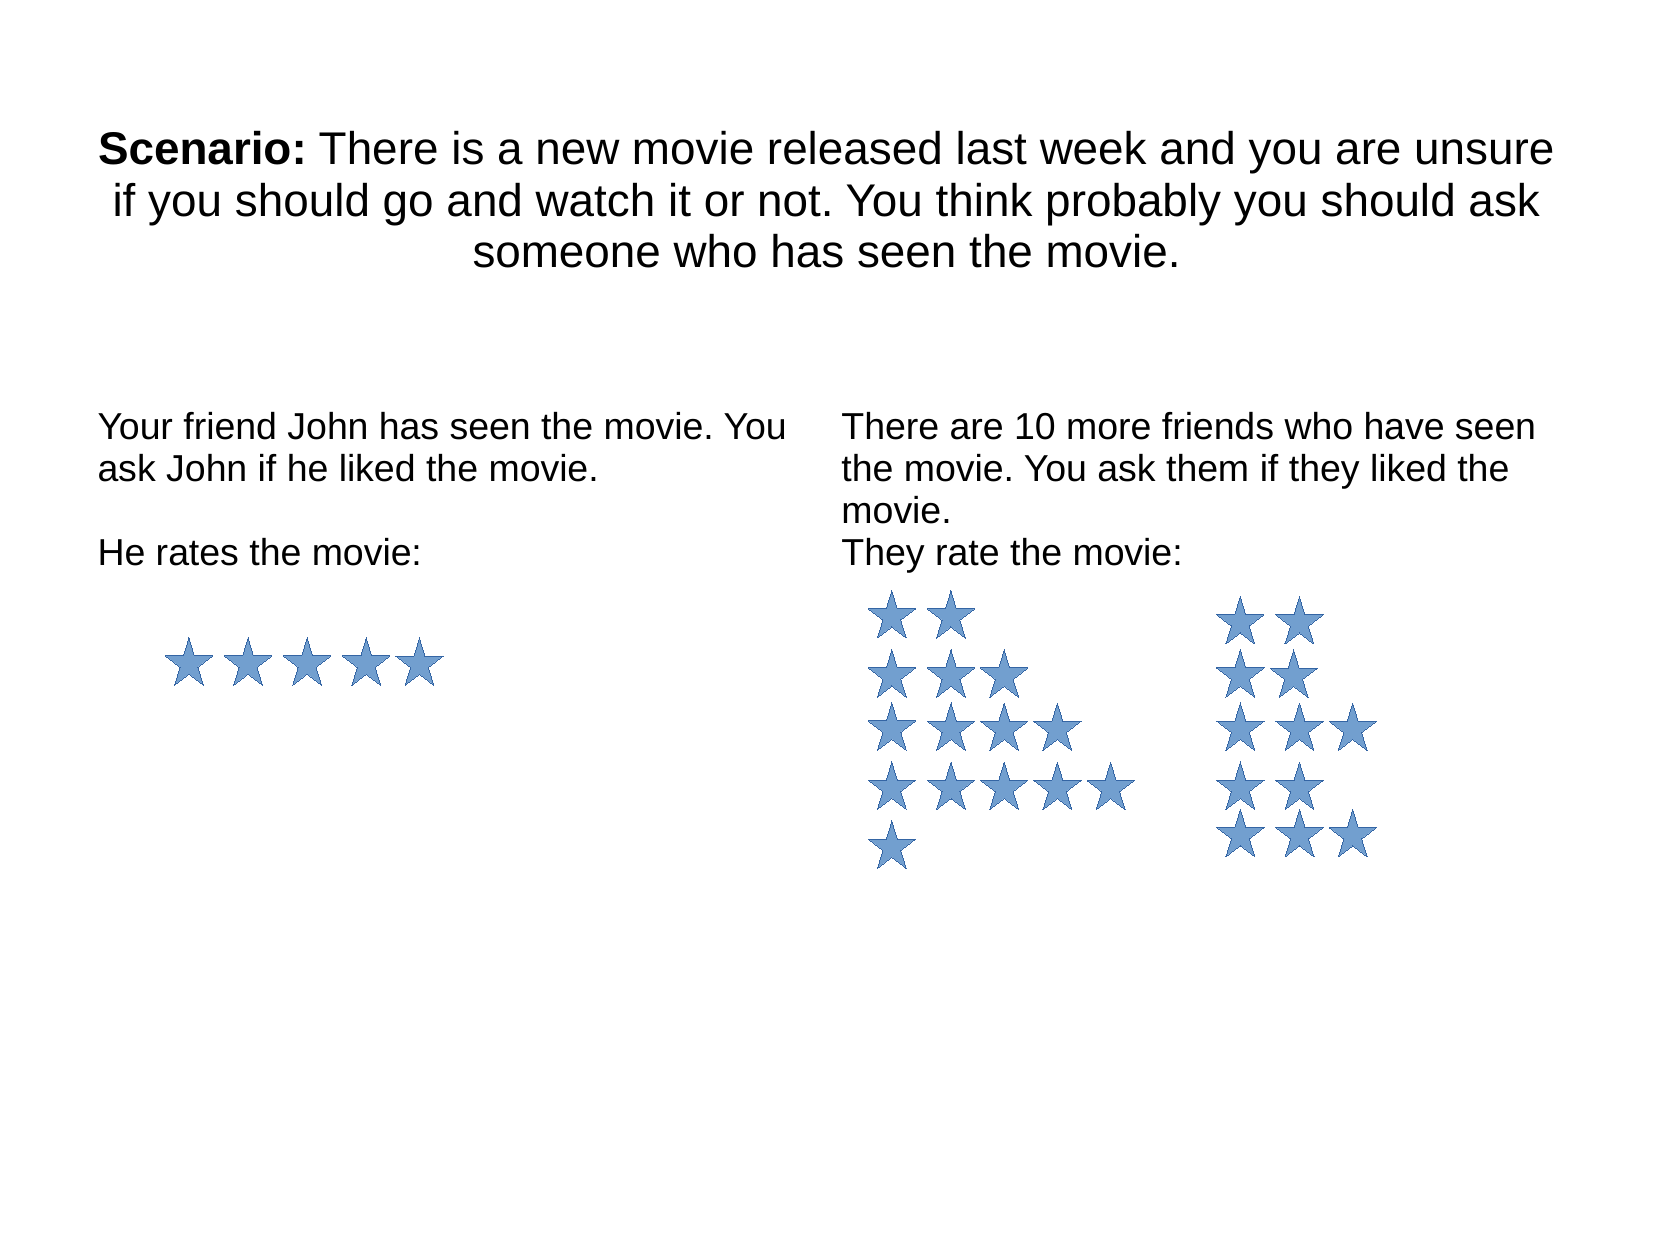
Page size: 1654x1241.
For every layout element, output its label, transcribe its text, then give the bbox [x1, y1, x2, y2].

table_header There are 10 more friends who have seen the movie. You ask them if they liked the movie. They rate the movie: [827, 315, 1571, 1063]
text_box [283, 637, 331, 686]
text_box [868, 820, 916, 869]
title Scenario: There is a new movie released last week and you are unsure if you should go and watch it or not. You think probably you should ask someone who has seen the movie. [82, 96, 1571, 304]
text_box [1033, 762, 1082, 810]
text_box [1275, 762, 1324, 810]
text_box [927, 649, 975, 698]
text_box [1275, 596, 1324, 644]
text_box [927, 762, 975, 810]
text_box [1275, 703, 1324, 751]
text_box [1275, 809, 1324, 857]
text_box [868, 649, 916, 698]
text_box [1329, 703, 1377, 751]
text_box [868, 761, 916, 810]
text_box [1216, 596, 1264, 644]
text_box [868, 702, 916, 751]
text_box [927, 702, 975, 751]
text_box [927, 590, 975, 639]
text_box [165, 637, 213, 686]
text_box [980, 649, 1028, 698]
table_header Your friend John has seen the movie. You ask John if he liked the movie. He rates the movie: [83, 314, 827, 1063]
text_box [342, 637, 390, 686]
text_box [1087, 762, 1135, 810]
text_box [1216, 649, 1265, 698]
text_box [980, 762, 1028, 810]
text_box [1216, 761, 1265, 810]
text_box [1033, 703, 1082, 751]
text_box [1270, 649, 1318, 698]
text_box [868, 590, 916, 638]
text_box [1329, 809, 1377, 857]
text_box [224, 637, 272, 686]
text_box [395, 637, 444, 686]
text_box [980, 703, 1028, 751]
text_box [1216, 702, 1265, 751]
text_box [1216, 809, 1265, 857]
